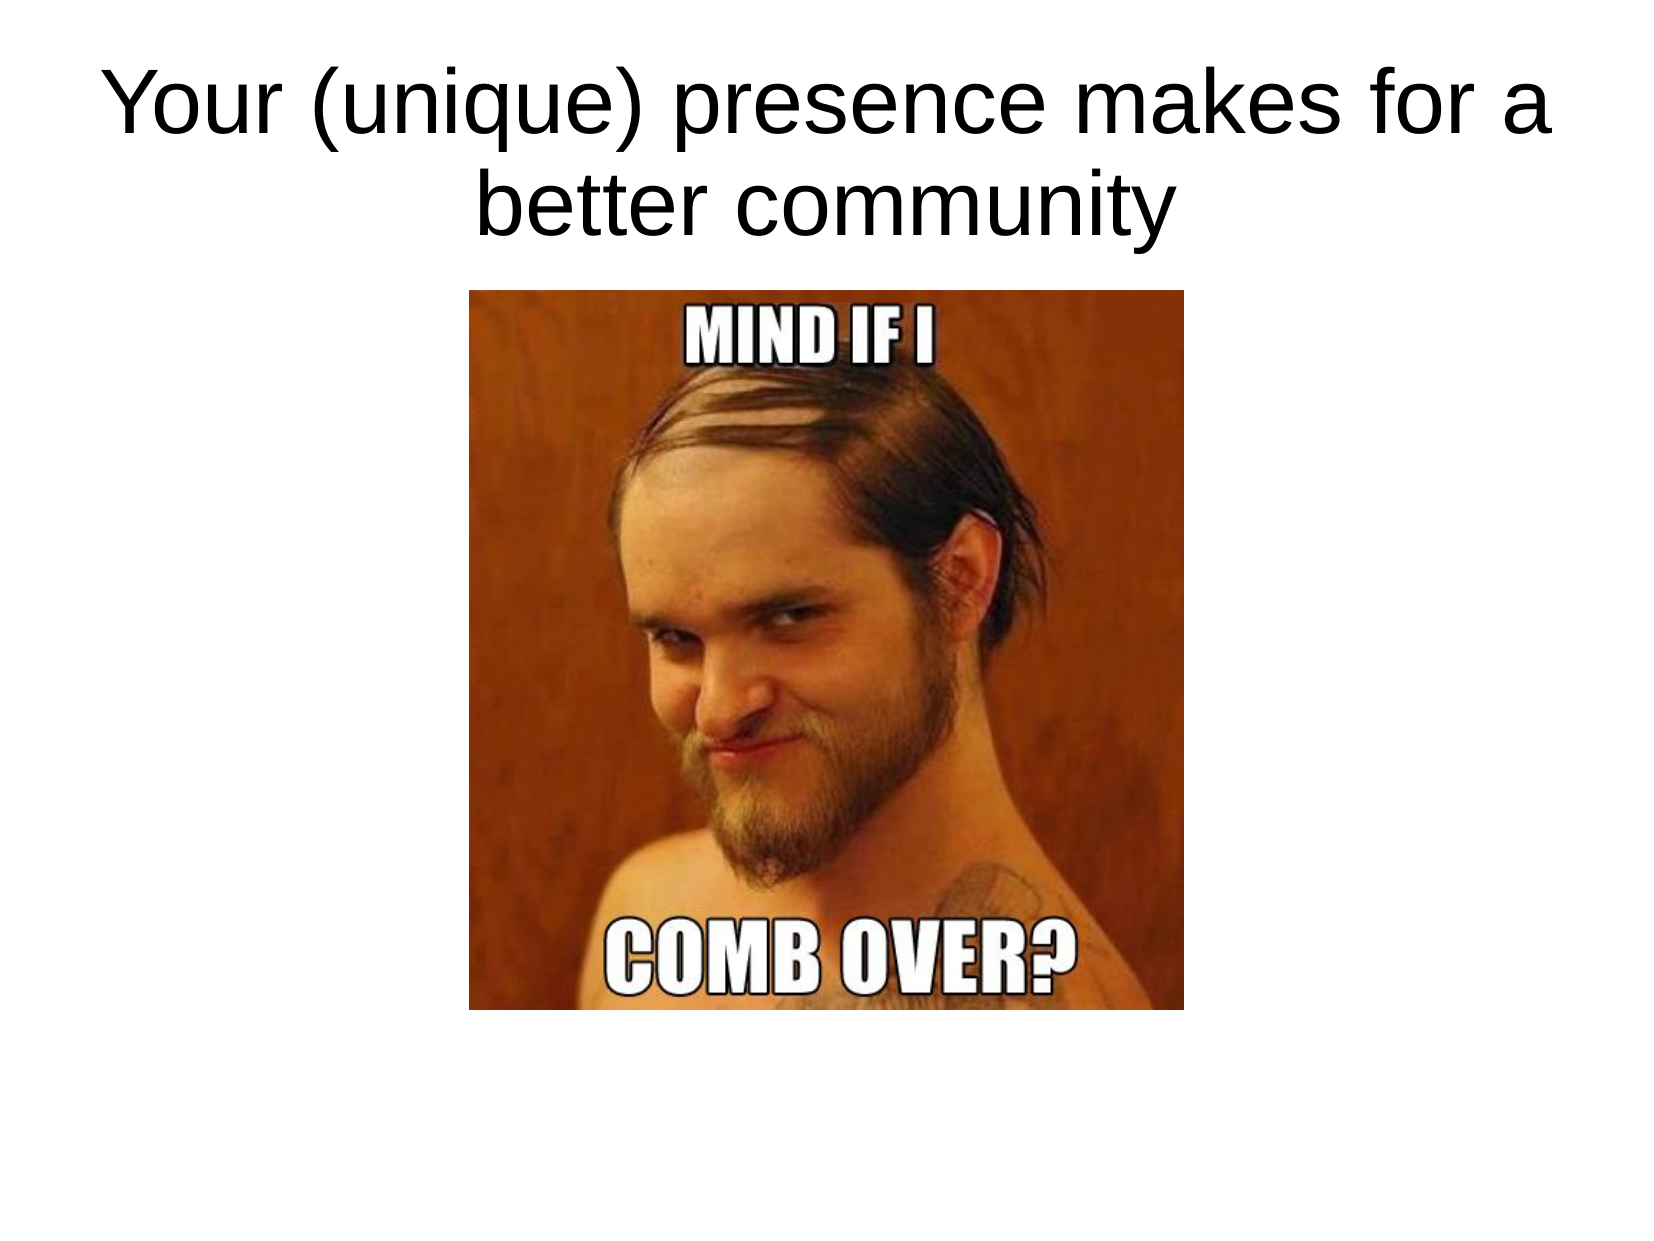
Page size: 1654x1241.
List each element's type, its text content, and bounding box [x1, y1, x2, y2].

title Your (unique) presence makes for a better community [82, 49, 1571, 257]
picture [469, 290, 1184, 1010]
